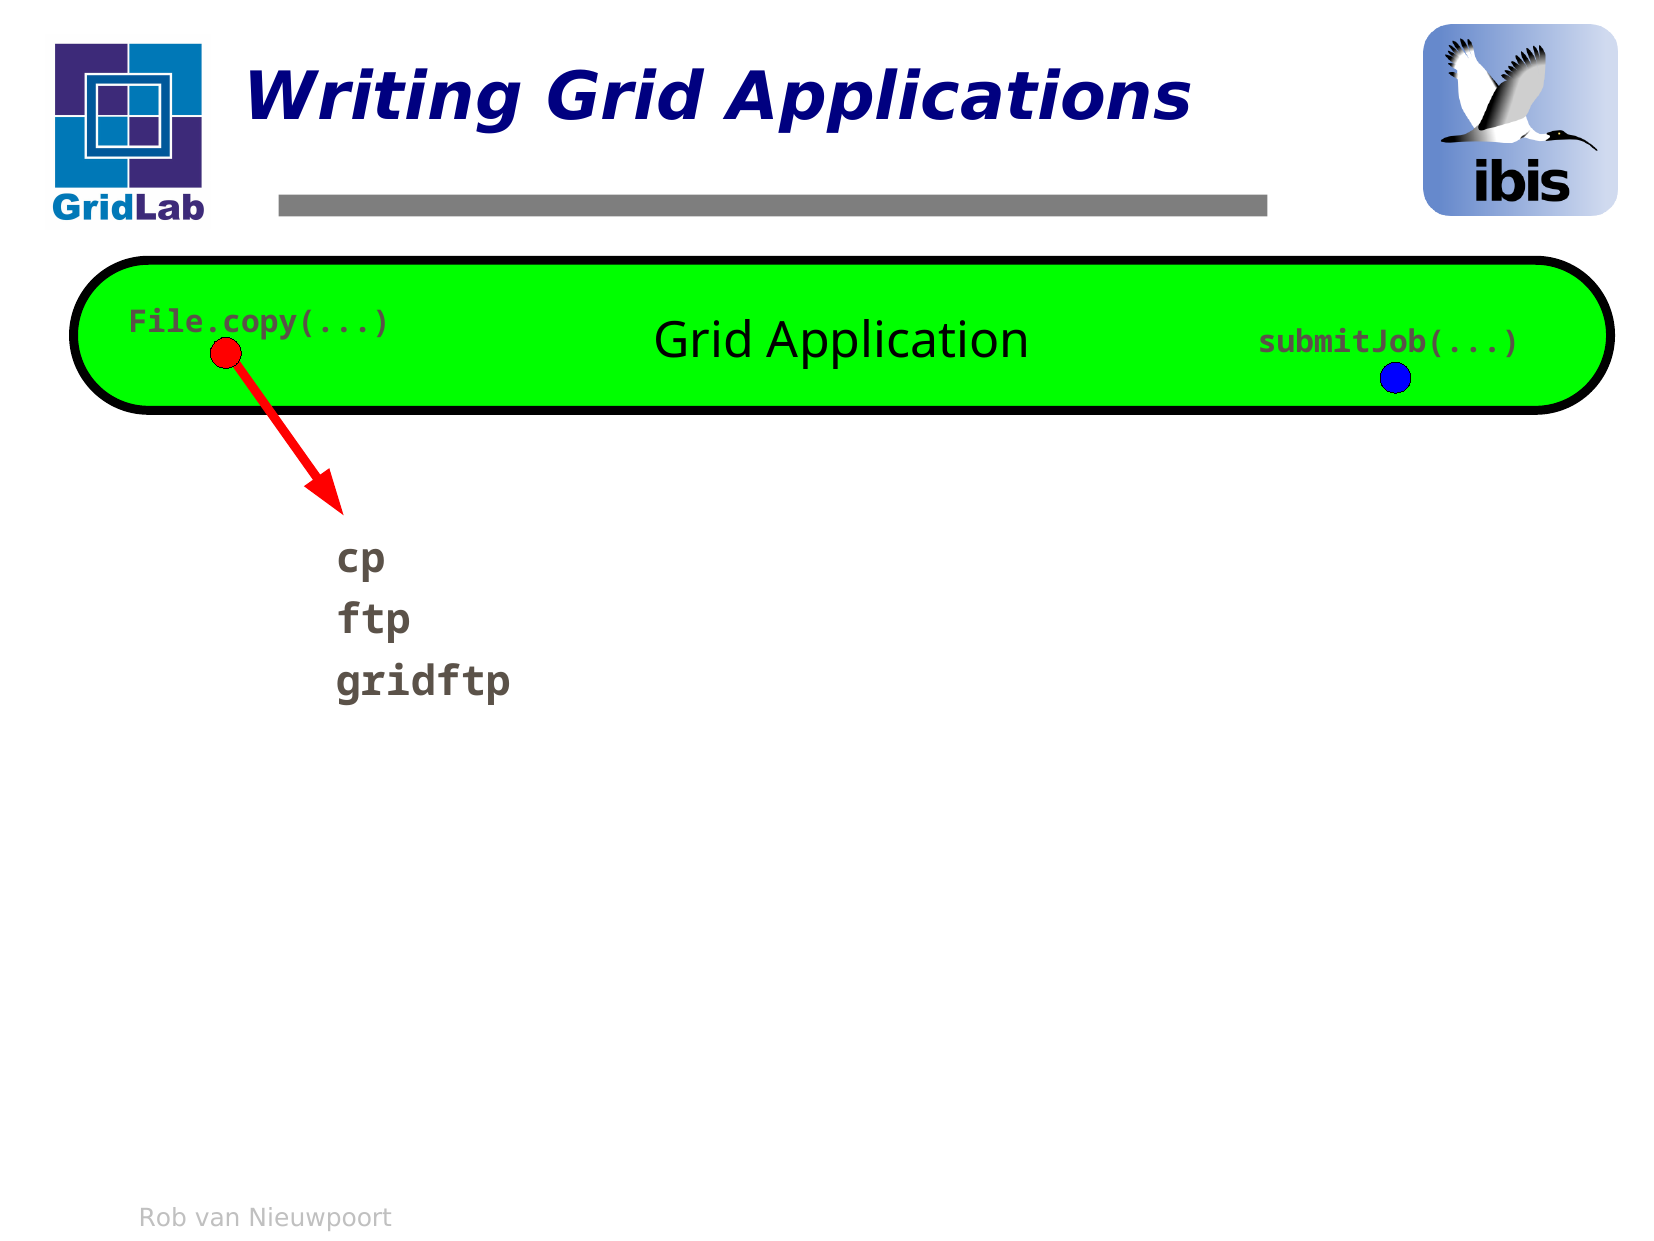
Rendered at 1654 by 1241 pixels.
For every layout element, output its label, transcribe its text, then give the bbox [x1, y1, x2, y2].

text_box cp ftp gridftp [335, 522, 511, 715]
picture [1423, 24, 1618, 216]
text_box [1380, 362, 1411, 394]
text_box File.copy(...) [128, 295, 392, 332]
text_box Grid Application [73, 260, 1611, 411]
text_box [210, 337, 242, 369]
title Writing Grid Applications [243, 0, 1280, 187]
picture [45, 34, 211, 230]
text_box submitJob(...) [1257, 315, 1521, 352]
